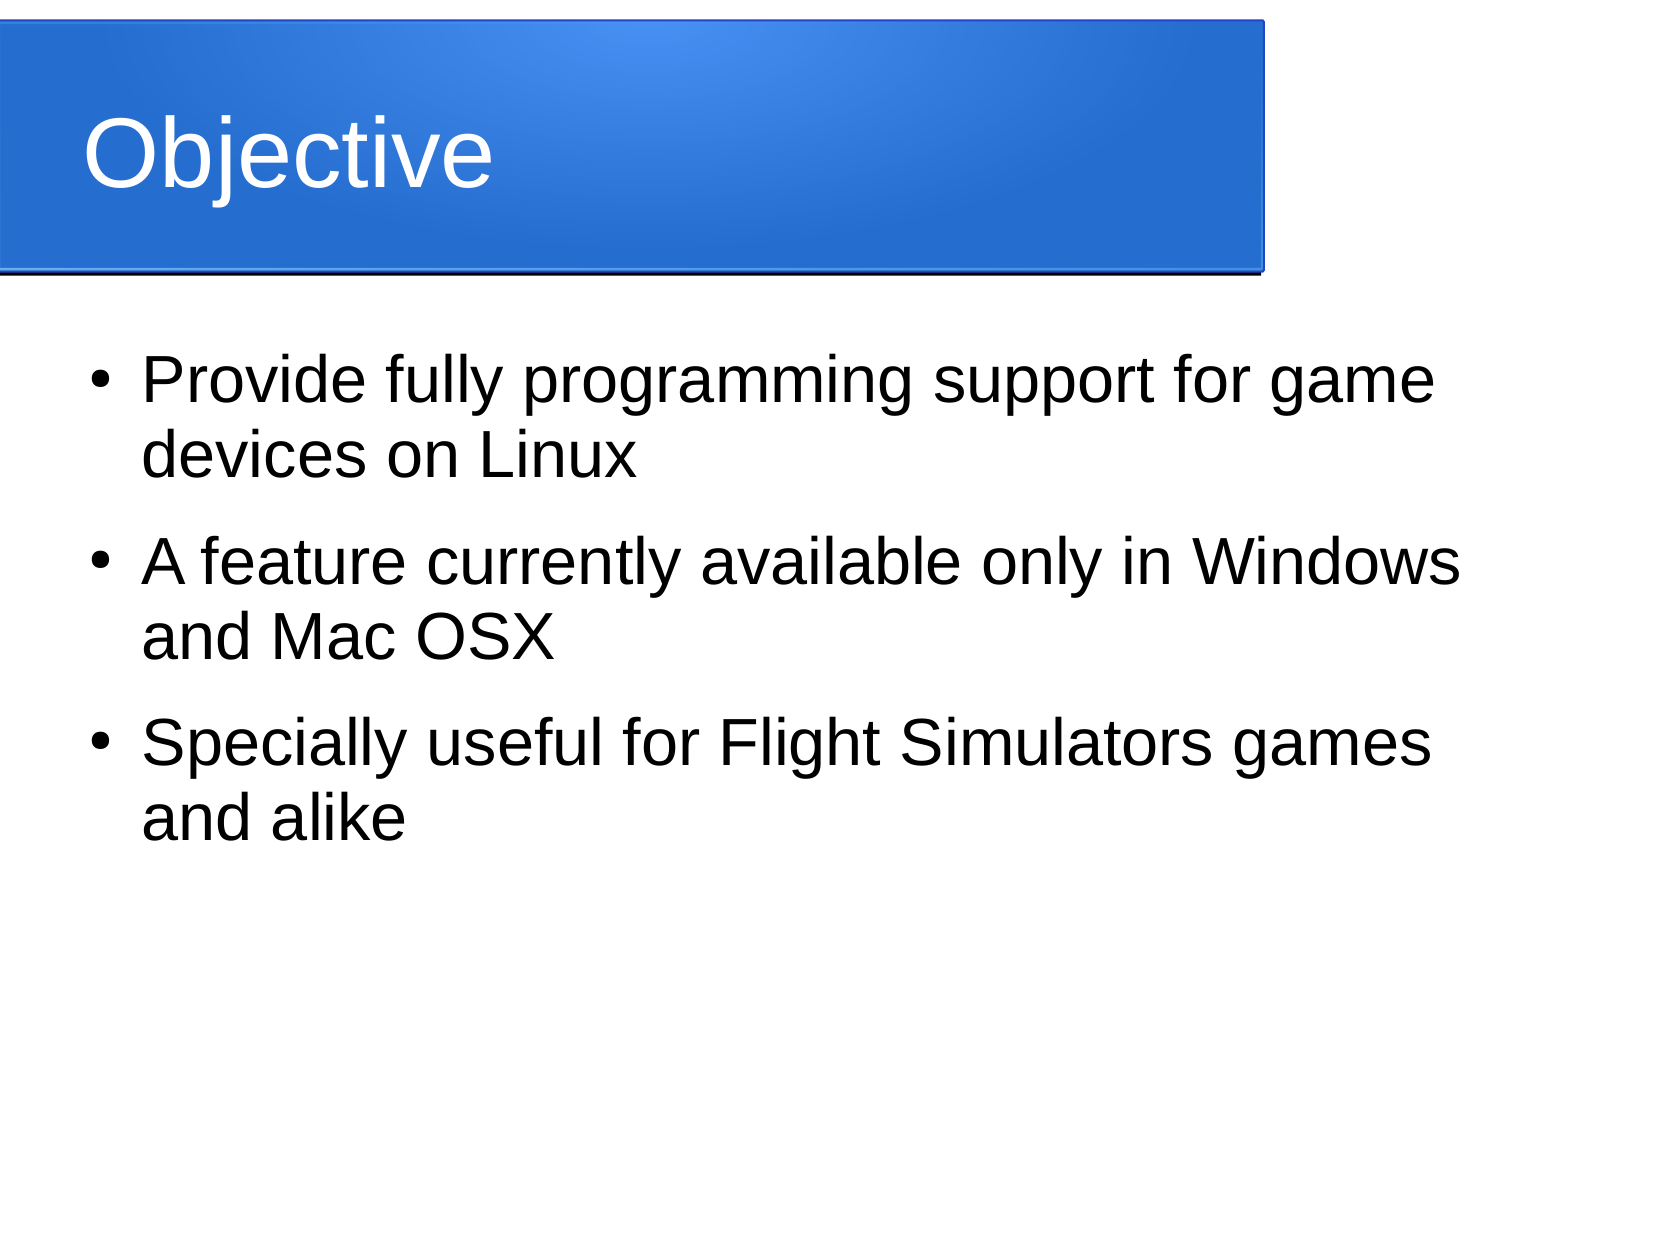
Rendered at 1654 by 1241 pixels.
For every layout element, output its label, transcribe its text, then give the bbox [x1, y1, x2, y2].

list Provide fully programming support for game devices on Linux A feature currently available only in Windows and Mac OSX Specially useful for Flight Simulators games and alike [70, 342, 1526, 1133]
title Objective [82, 49, 1250, 257]
